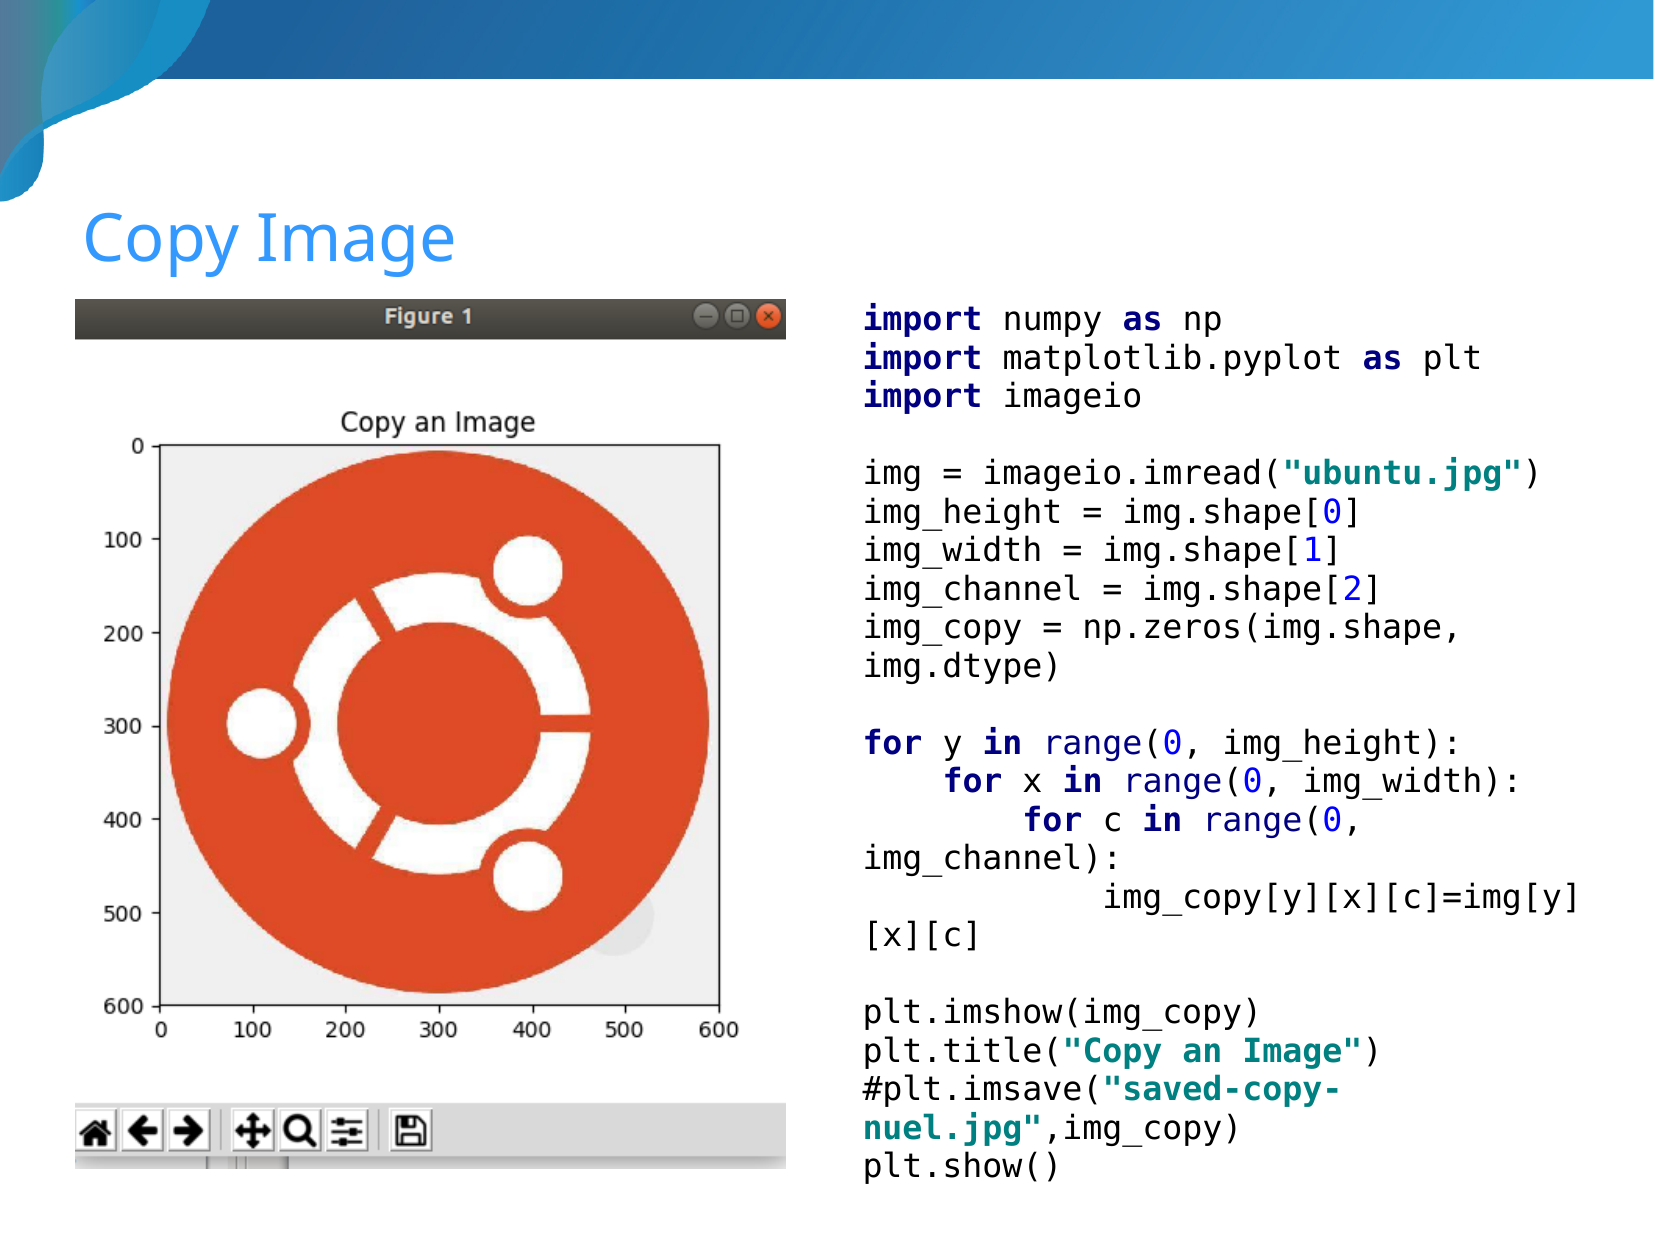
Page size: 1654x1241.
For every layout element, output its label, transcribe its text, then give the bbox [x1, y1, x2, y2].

list import numpy as np import matplotlib.pyplot as plt import imageio img = imageio.imread("ubuntu.jpg") img_height = img.shape[0] img_width = img.shape[1] img_channel = img.shape[2] img_copy = np.zeros(img.shape, img.dtype) for y in range(0, img_height): for x in range(0, img_width): for c in range(0, img_channel): img_copy[y][x][c]=img[y][x][c] plt.imshow(img_copy) plt.title("Copy an Image") #plt.imsave("saved-copy-nuel.jpg",img_copy) plt.show() [862, 300, 1601, 1186]
picture [0, 0, 1654, 1241]
title Copy Image [82, 132, 1571, 340]
